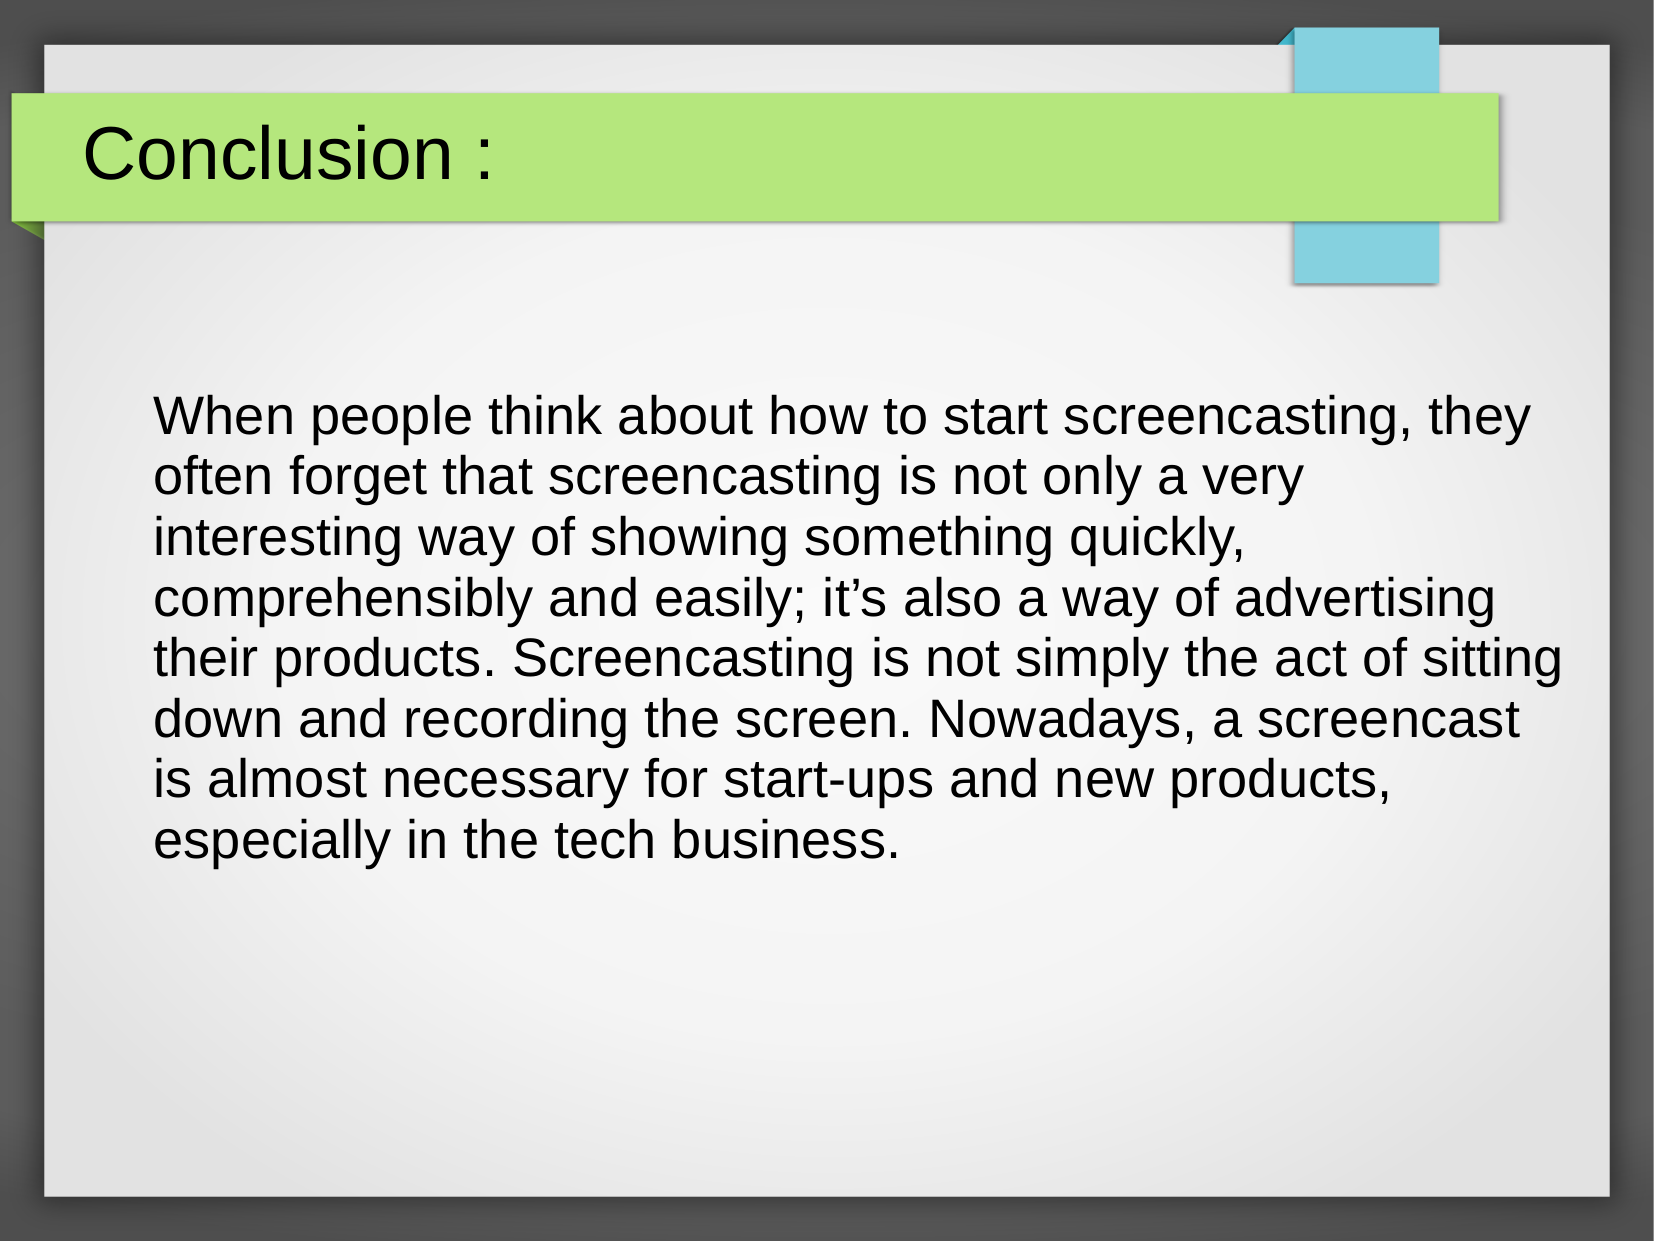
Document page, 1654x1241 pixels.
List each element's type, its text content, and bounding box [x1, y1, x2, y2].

picture [0, 0, 1654, 1241]
title Conclusion : [82, 94, 1264, 213]
list When people think about how to start screencasting, they often forget that screencasting is not only a very interesting way of showing something quickly, comprehensibly and easily; it’s also a way of advertising their products. Screencasting is not simply the act of sitting down and recording the screen. Nowadays, a screencast is almost necessary for start-ups and new products, especially in the tech business. [82, 295, 1571, 1015]
